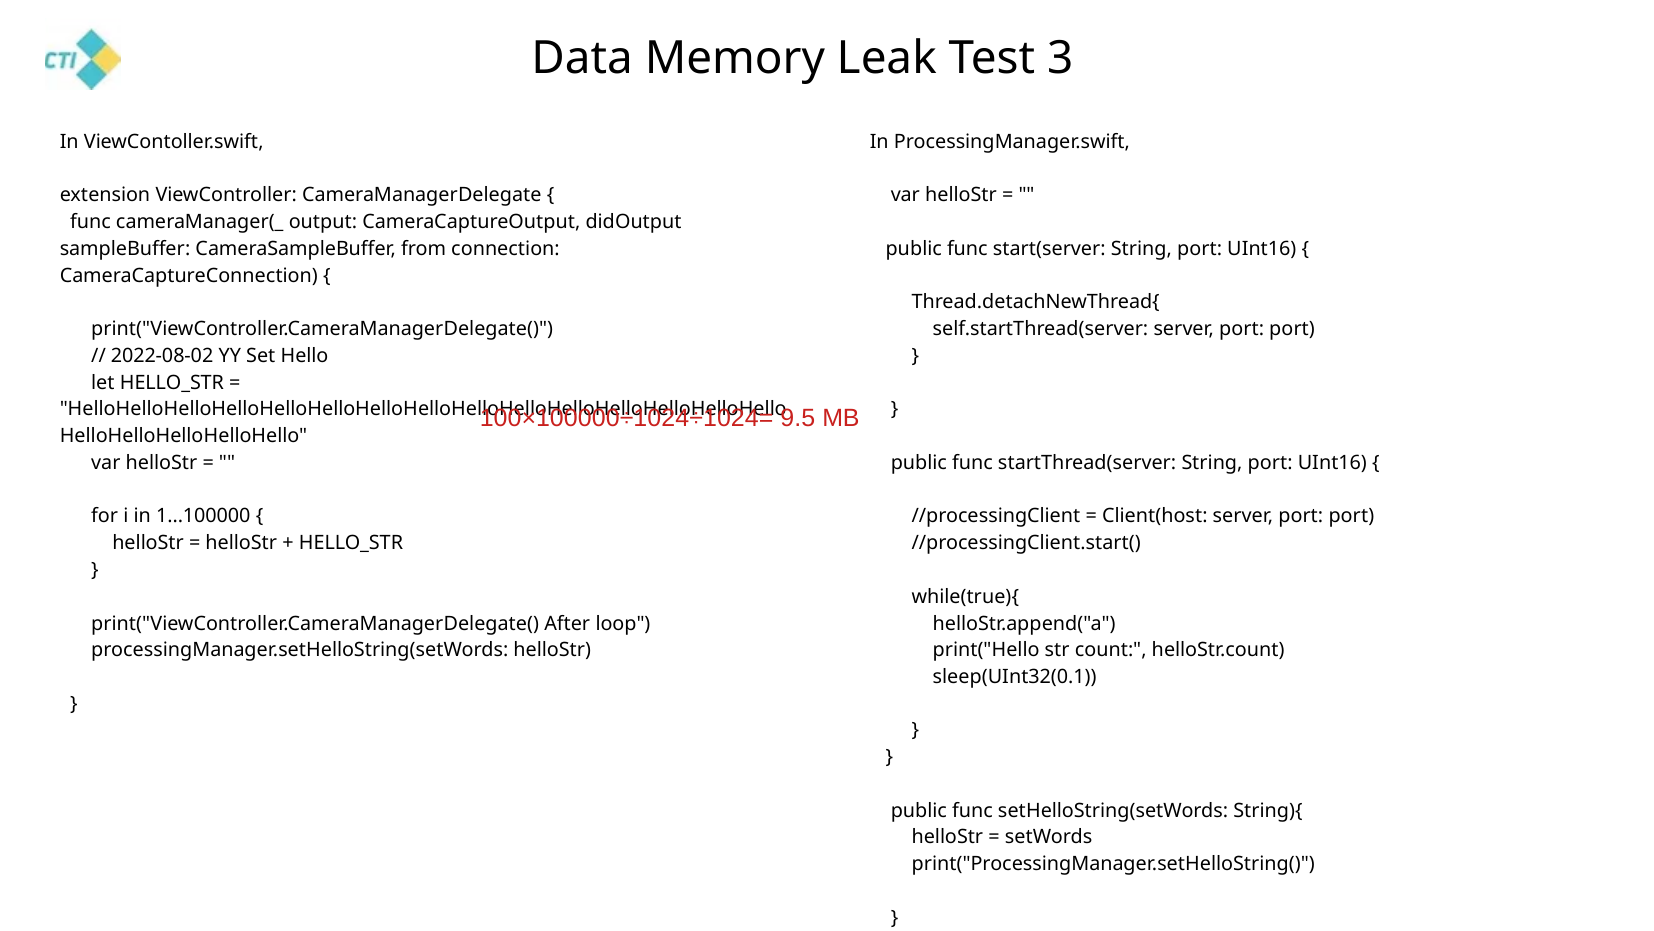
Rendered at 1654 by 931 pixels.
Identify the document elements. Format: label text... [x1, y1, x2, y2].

picture [45, 18, 121, 91]
text_box Data Memory Leak Test 3 [225, 17, 1381, 136]
text_box In ProcessingManager.swift, var helloStr = "" public func start(server: String, port: UInt16) { Thread.detachNewThread{ self.startThread(server: server, port: port) } } public func startThread(server: String, port: UInt16) { //processingClient = Client(host: server, port: port) //processingClient.start() while(true){ helloStr.append("a") print("Hello str count:", helloStr.count) sleep(UInt32(0.1)) } } public func setHelloString(setWords: String){ helloStr = setWords print("ProcessingManager.setHelloString()") } [855, 120, 1621, 847]
text_box 100×100000÷1024÷1024= 9.5 MB [465, 396, 976, 496]
text_box In ViewContoller.swift, extension ViewController: CameraManagerDelegate { func cameraManager(_ output: CameraCaptureOutput, didOutput sampleBuffer: CameraSampleBuffer, from connection: CameraCaptureConnection) { print("ViewController.CameraManagerDelegate()") // 2022-08-02 YY Set Hello let HELLO_STR = "HelloHelloHelloHelloHelloHelloHelloHelloHelloHelloHelloHelloHelloHelloHelloHelloHelloHelloHelloHello" var helloStr = "" for i in 1...100000 { helloStr = helloStr + HELLO_STR } print("ViewController.CameraManagerDelegate() After loop") processingManager.setHelloString(setWords: helloStr) } [45, 120, 811, 766]
